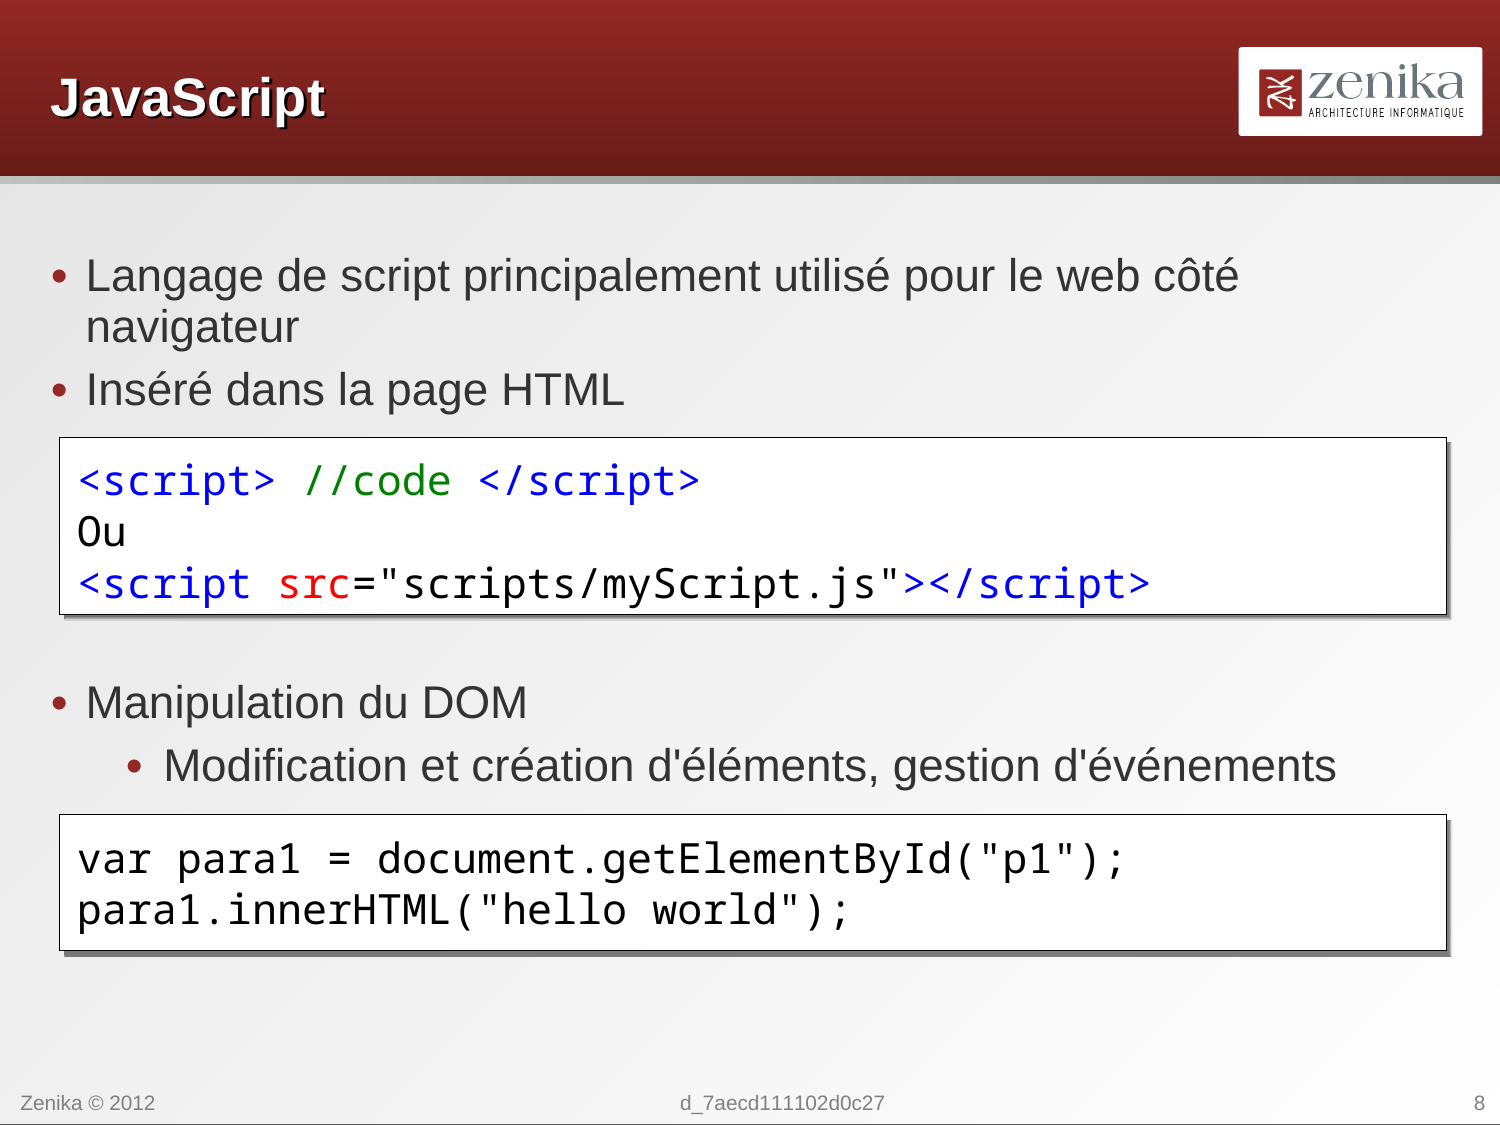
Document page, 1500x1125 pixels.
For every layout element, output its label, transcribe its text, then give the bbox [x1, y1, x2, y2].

title JavaScript [50, 15, 1206, 180]
list Langage de script principalement utilisé pour le web côté navigateur Inséré dans la page HTML Manipulation du DOM Modification et création d'éléments, gestion d'événements [50, 249, 1435, 1079]
picture [1257, 58, 1464, 125]
text_box var para1 = document.getElementById("p1"); para1.innerHTML("hello world"); [59, 814, 1447, 951]
text_box <script> //code </script> Ou <script src="scripts/myScript.js"></script> [59, 437, 1447, 615]
